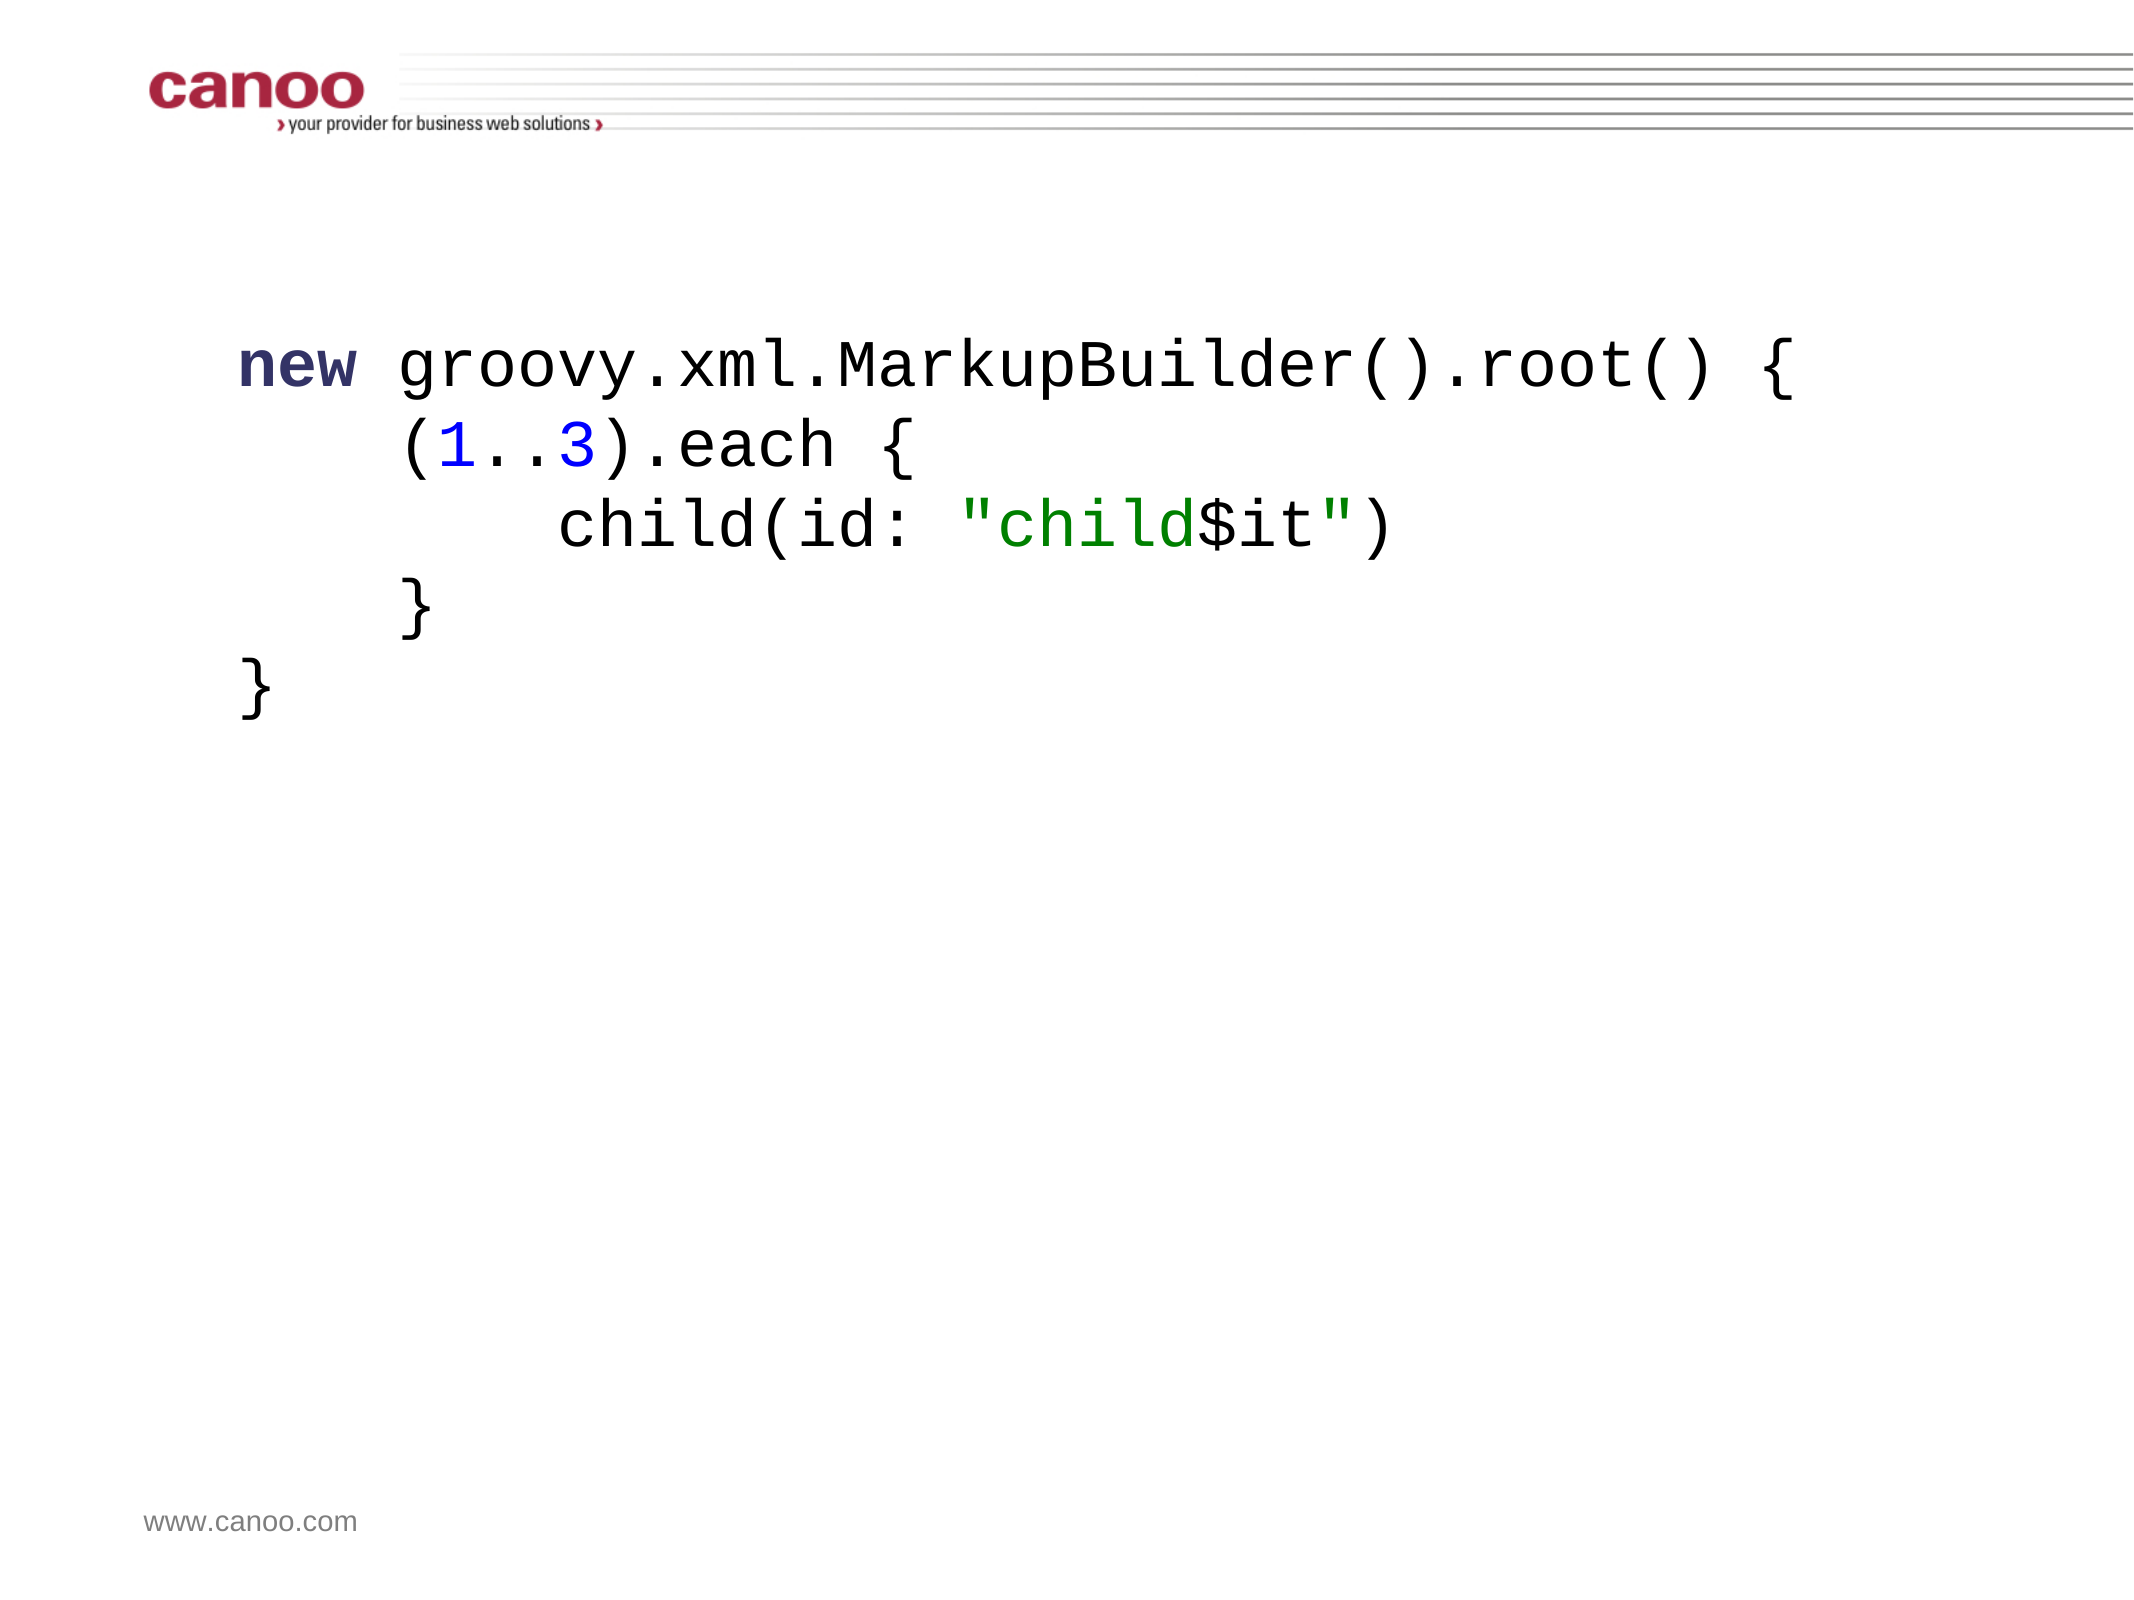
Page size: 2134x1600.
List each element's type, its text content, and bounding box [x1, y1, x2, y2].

text_box new groovy.xml.MarkupBuilder().root() { (1..3).each { child(id: "child$it") } } [222, 312, 1911, 1288]
picture [0, 21, 2134, 188]
